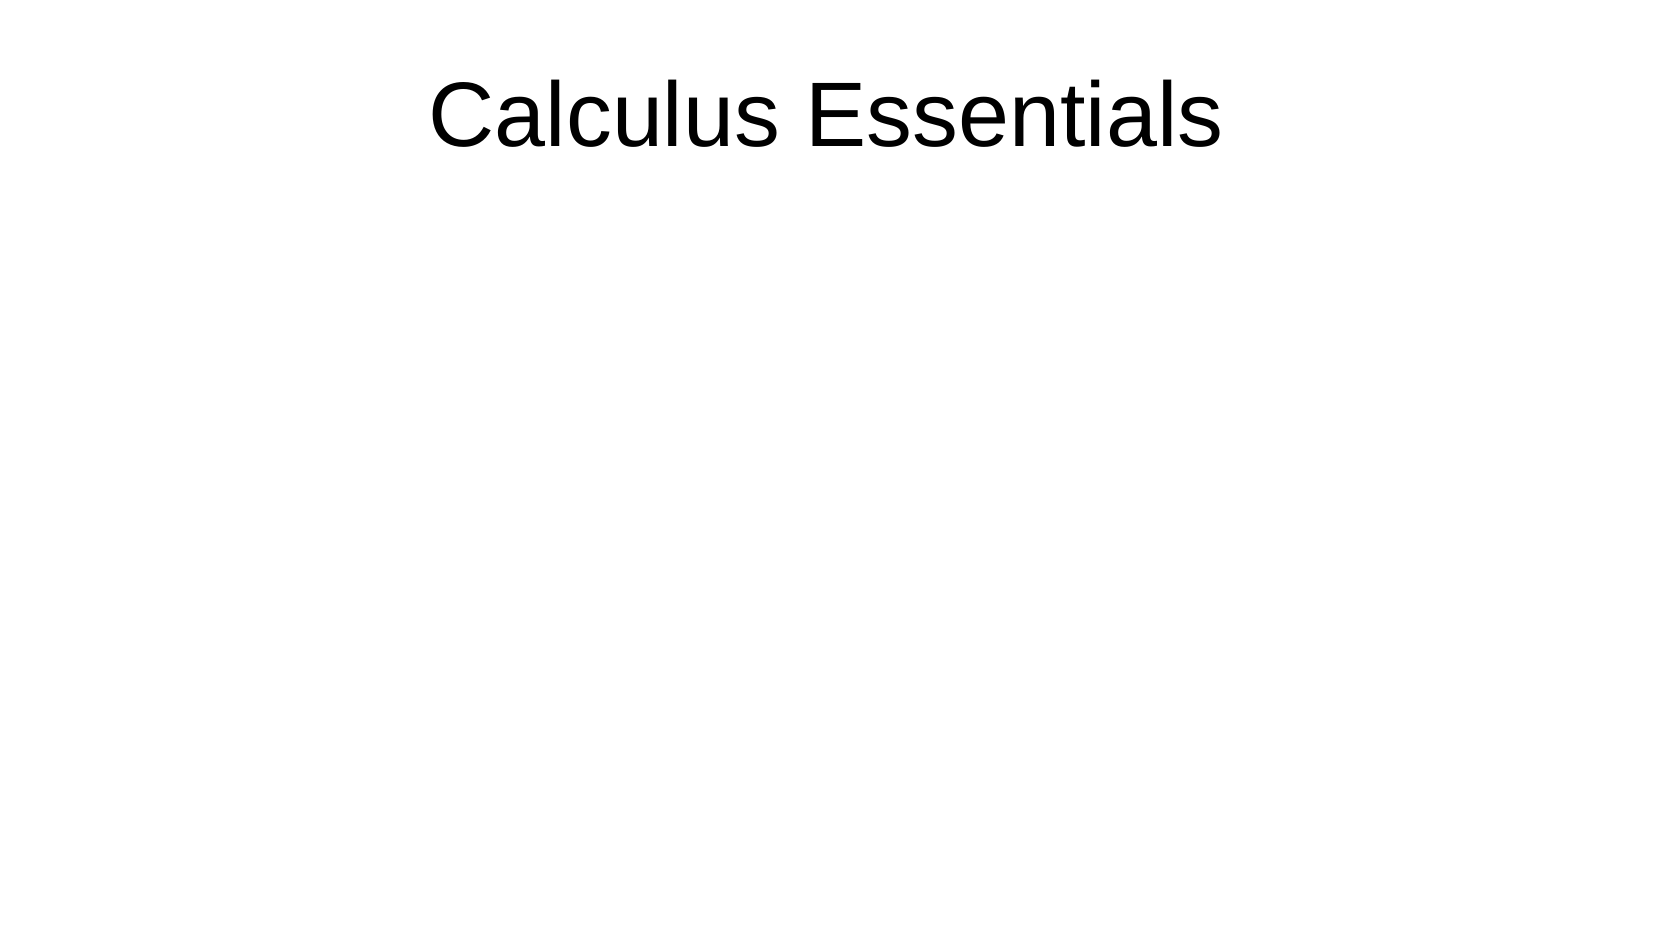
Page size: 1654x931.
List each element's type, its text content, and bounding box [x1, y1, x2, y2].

title Calculus Essentials [82, 37, 1571, 193]
